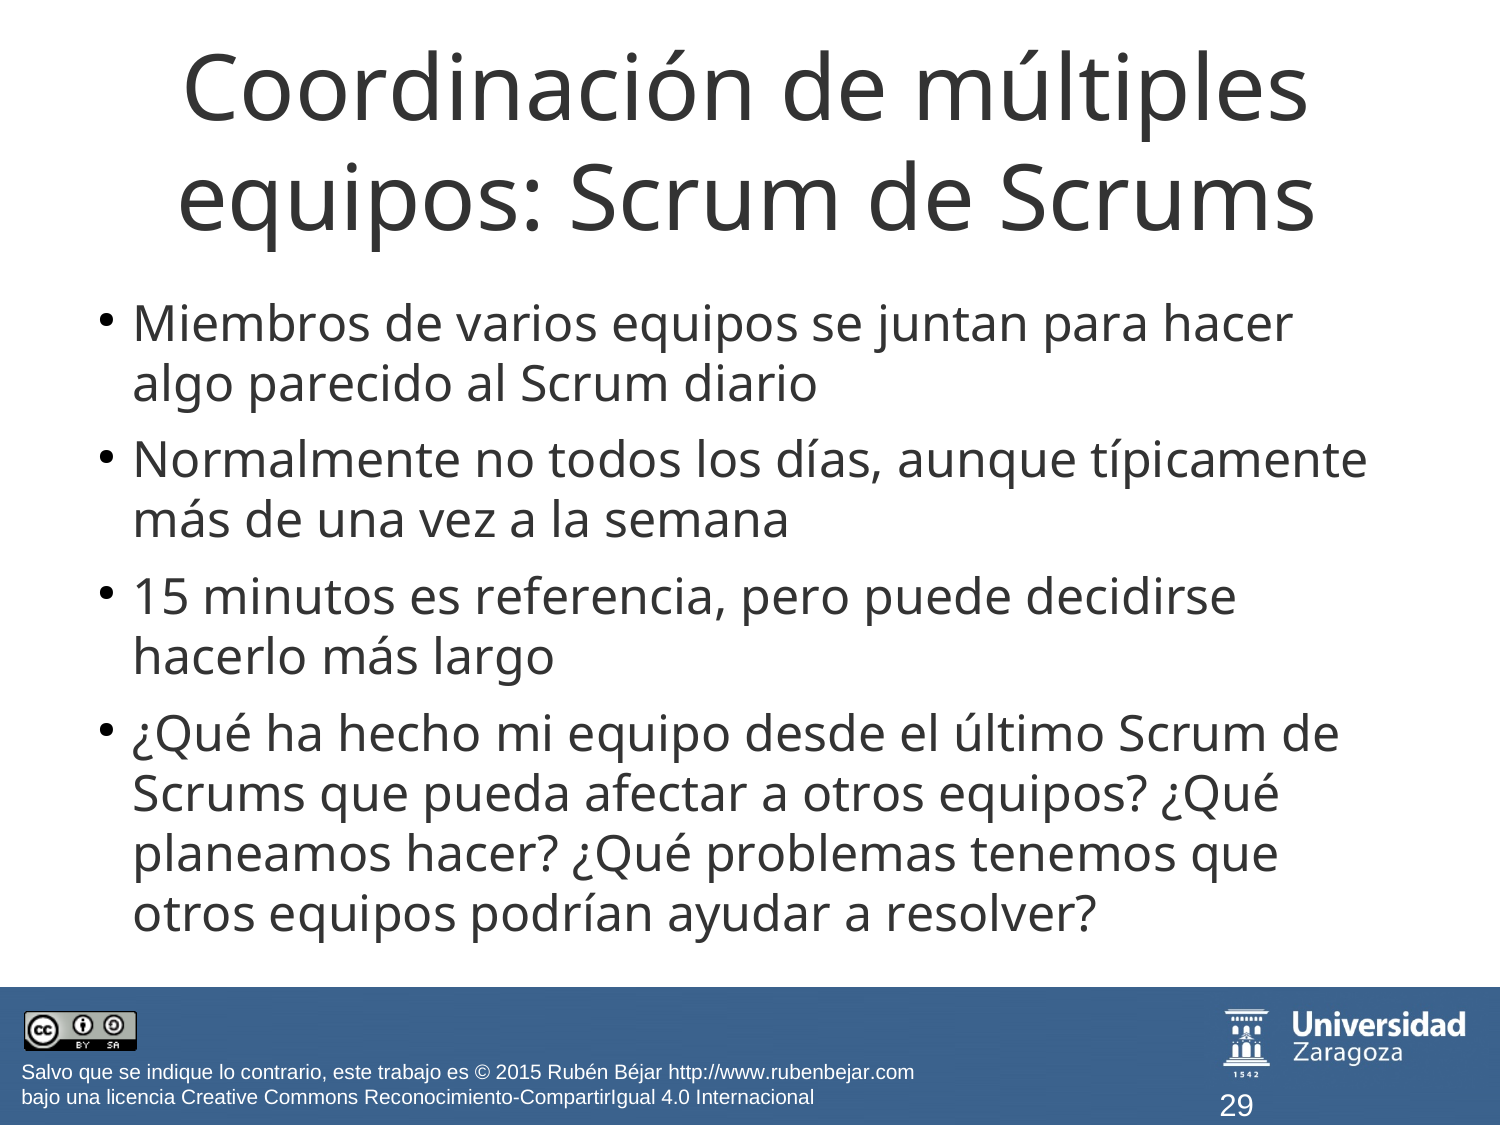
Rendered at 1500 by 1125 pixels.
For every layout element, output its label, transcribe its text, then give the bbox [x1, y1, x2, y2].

picture [0, 987, 1500, 1125]
list Miembros de varios equipos se juntan para hacer algo parecido al Scrum diario Normalmente no todos los días, aunque típicamente más de una vez a la semana 15 minutos es referencia, pero puede decidirse hacerlo más largo ¿Qué ha hecho mi equipo desde el último Scrum de Scrums que pueda afectar a otros equipos? ¿Qué planeamos hacer? ¿Qué problemas tenemos que otros equipos podrían ayudar a resolver? [82, 283, 1418, 957]
title Coordinación de múltiples equipos: Scrum de Scrums [74, 21, 1420, 257]
